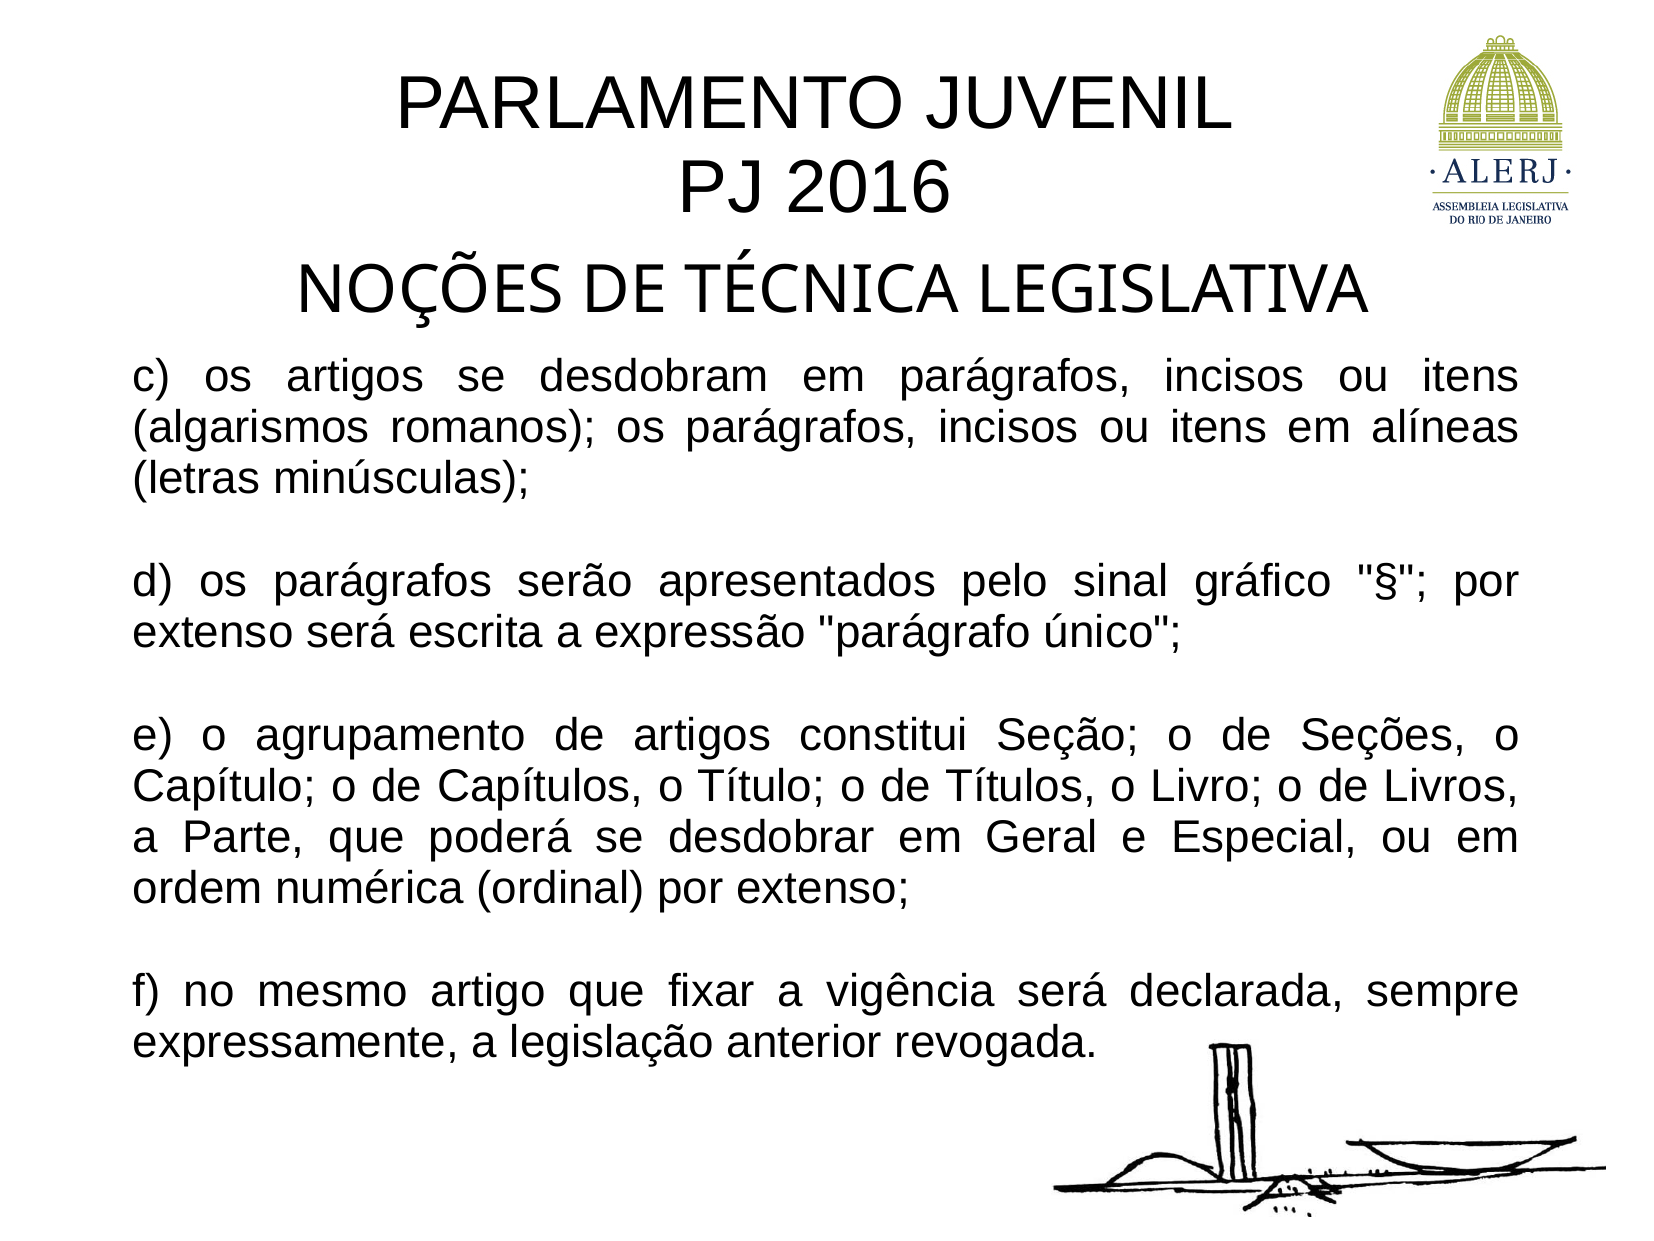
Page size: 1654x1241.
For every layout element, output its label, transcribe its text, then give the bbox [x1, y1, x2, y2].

title PARLAMENTO JUVENIL PJ 2016 [47, 40, 1583, 249]
picture [1051, 1039, 1606, 1217]
text_box c) os artigos se desdobram em parágrafos, incisos ou itens (algarismos romanos); os parágrafos, incisos ou itens em alíneas (letras minúsculas); d) os parágrafos serão apresentados pelo sinal gráfico "§"; por extenso será escrita a expressão "parágrafo único"; e) o agrupamento de artigos constitui Seção; o de Seções, o Capítulo; o de Capítulos, o Título; o de Títulos, o Livro; o de Livros, a Parte, que poderá se desdobrar em Geral e Especial, ou em ordem numérica (ordinal) por extenso; f) no mesmo artigo que fixar a vigência será declarada, sempre expressamente, a legislação anterior revogada. [118, 342, 1536, 1127]
picture [1358, 23, 1642, 235]
text_box NOÇÕES DE TÉCNICA LEGISLATIVA [94, 229, 1571, 343]
